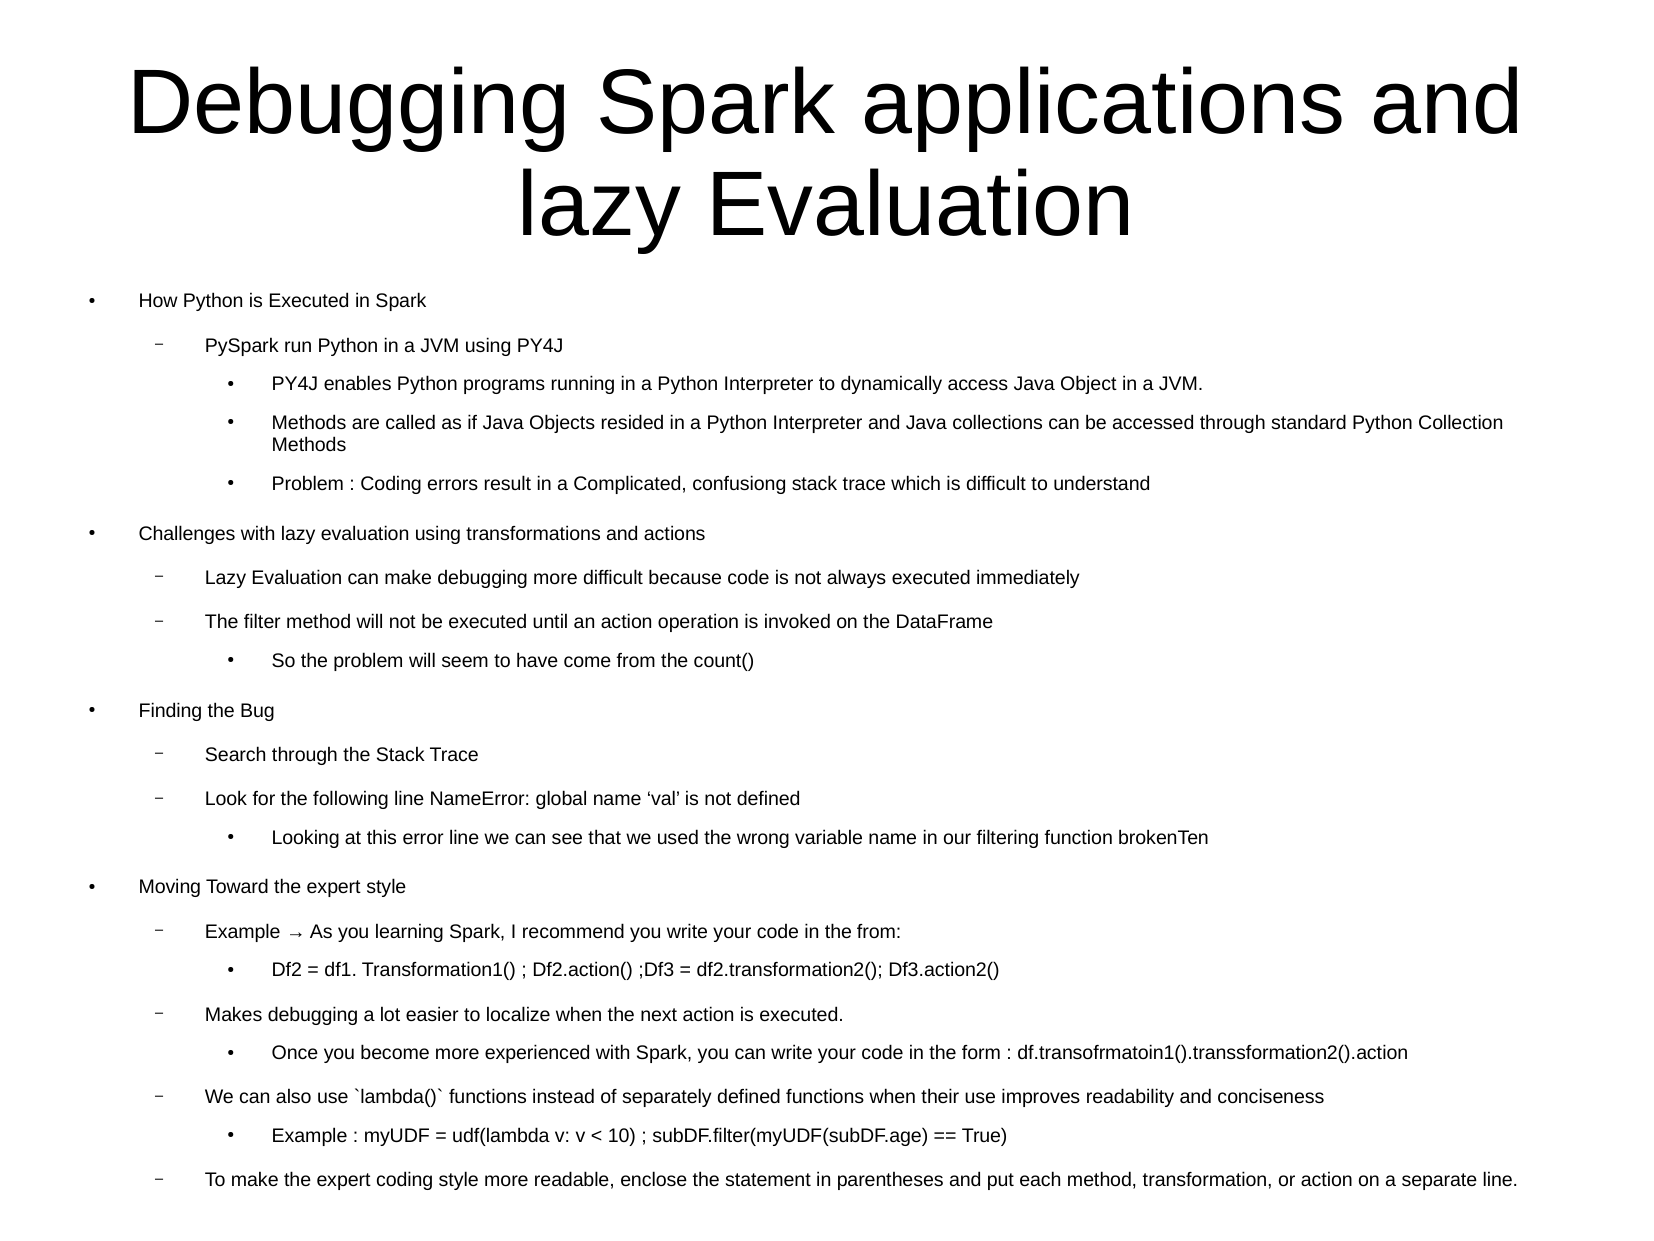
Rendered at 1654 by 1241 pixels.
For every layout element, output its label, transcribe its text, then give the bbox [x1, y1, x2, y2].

title Debugging Spark applications and lazy Evaluation [82, 49, 1571, 257]
list How Python is Executed in Spark PySpark run Python in a JVM using PY4J PY4J enables Python programs running in a Python Interpreter to dynamically access Java Object in a JVM. Methods are called as if Java Objects resided in a Python Interpreter and Java collections can be accessed through standard Python Collection Methods Problem : Coding errors result in a Complicated, confusiong stack trace which is difficult to understand Challenges with lazy evaluation using transformations and actions Lazy Evaluation can make debugging more difficult because code is not always executed immediately The filter method will not be executed until an action operation is invoked on the DataFrame So the problem will seem to have come from the count() Finding the Bug Search through the Stack Trace Look for the following line NameError: global name ‘val’ is not defined Looking at this error line we can see that we used the wrong variable name in our filtering function brokenTen Moving Toward the expert style Example → As you learning Spark, I recommend you write your code in the from: Df2 = df1. Transformation1() ; Df2.action() ;Df3 = df2.transformation2(); Df3.action2() Makes debugging a lot easier to localize when the next action is executed. Once you become more experienced with Spark, you can write your code in the form : df.transofrmatoin1().transsformation2().action We can also use `lambda()` functions instead of separately defined functions when their use improves readability and conciseness Example : myUDF = udf(lambda v: v < 10) ; subDF.filter(myUDF(subDF.age) == True) To make the expert coding style more readable, enclose the statement in parentheses and put each method, transformation, or action on a separate line. [71, 290, 1561, 1201]
